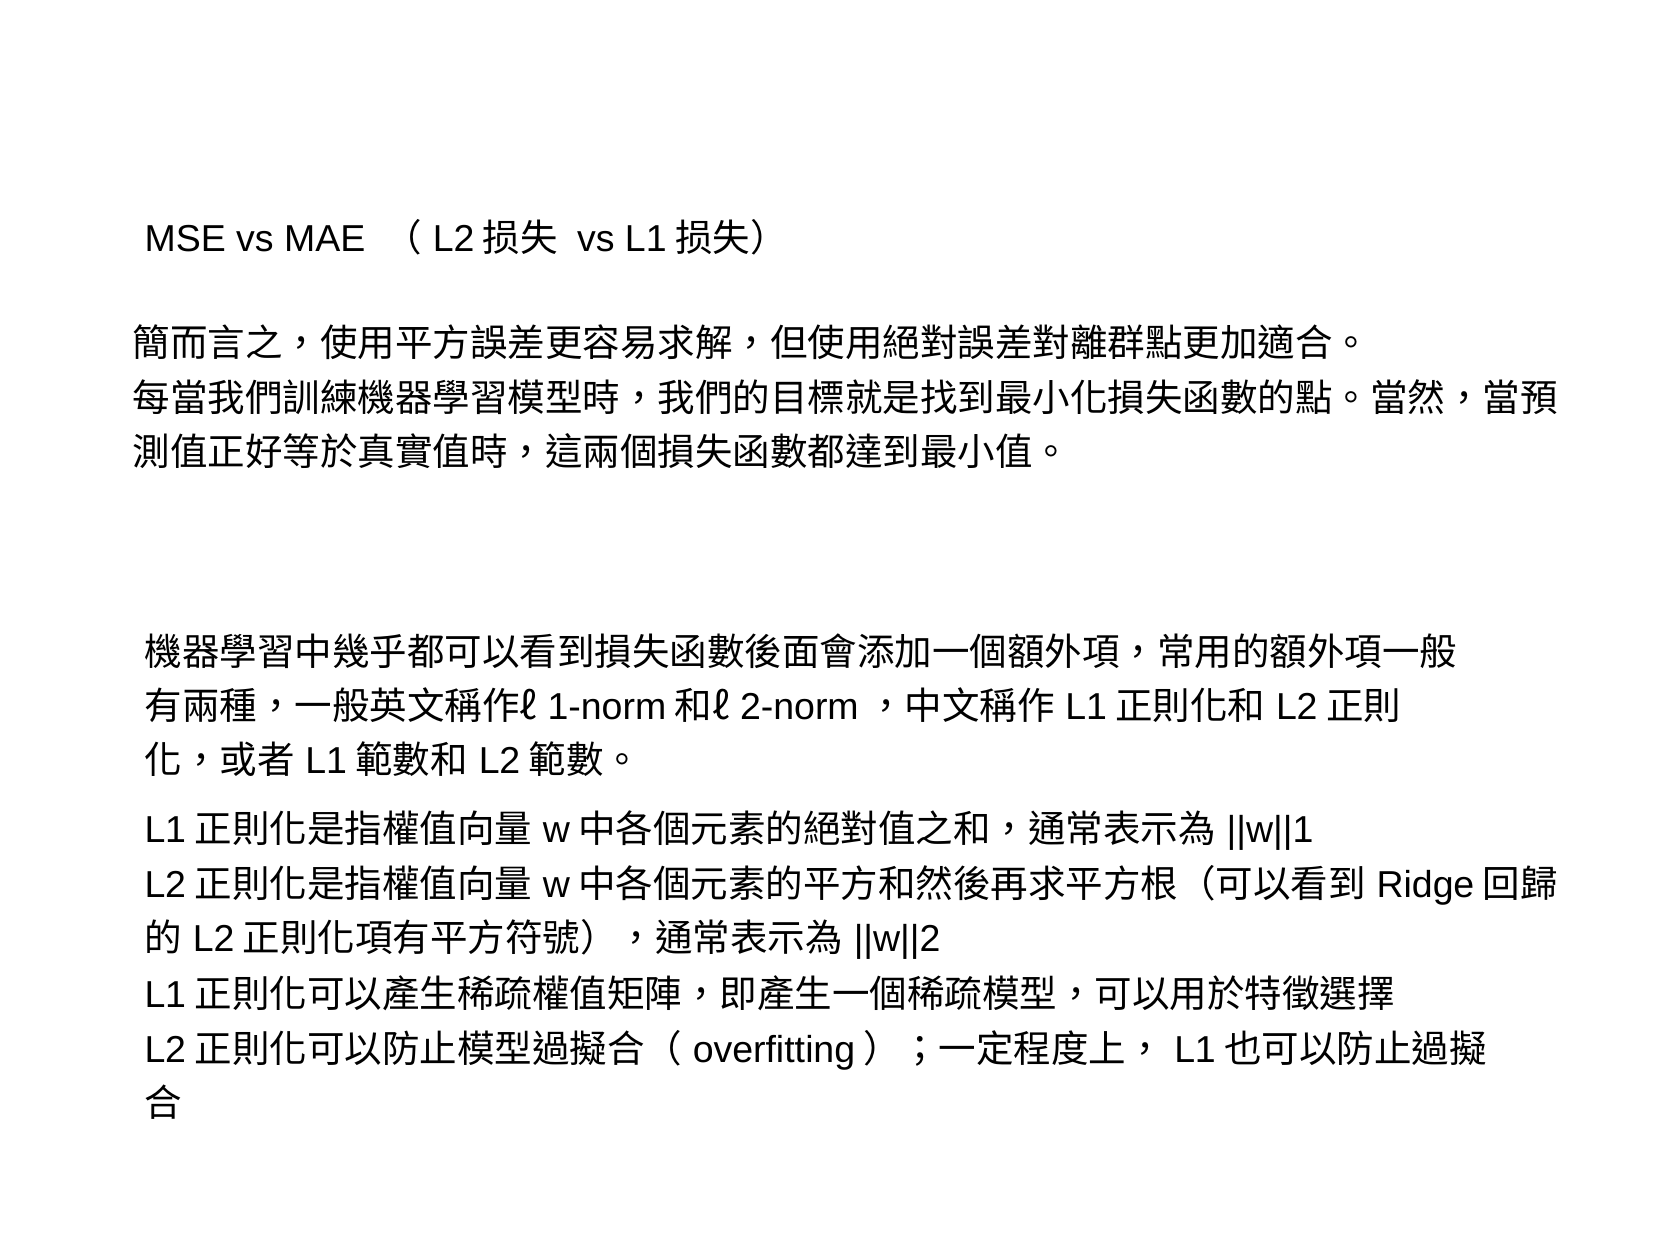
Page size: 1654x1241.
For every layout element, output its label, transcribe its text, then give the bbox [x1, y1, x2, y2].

text_box MSE vs MAE （L2损失 vs L1损失） [129, 200, 803, 265]
text_box L1正則化是指權值向量w中各個元素的絕對值之和，通常表示為||w||1 L2正則化是指權值向量w中各個元素的平方和然後再求平方根（可以看到Ridge回歸的L2正則化項有平方符號），通常表示為||w||2 [129, 750, 1583, 959]
text_box L1正則化可以產生稀疏權值矩陣，即產生一個稀疏模型，可以用於特徵選擇 L2正則化可以防止模型過擬合（overfitting）；一定程度上，L1也可以防止過擬合 [129, 959, 1537, 1069]
text_box 機器學習中幾乎都可以看到損失函數後面會添加一個額外項，常用的額外項一般有兩種，一般英文稱作ℓ1-norm和ℓ2-norm，中文稱作L1正則化和L2正則化，或者L1範數和L2範數。 [129, 614, 1487, 750]
text_box 簡而言之，使用平方誤差更容易求解，但使用絕對誤差對離群點更加適合。 每當我們訓練機器學習模型時，我們的目標就是找到最小化損失函數的點。當然，當預測值正好等於真實值時，這兩個損失函數都達到最小值。 [118, 305, 1602, 709]
